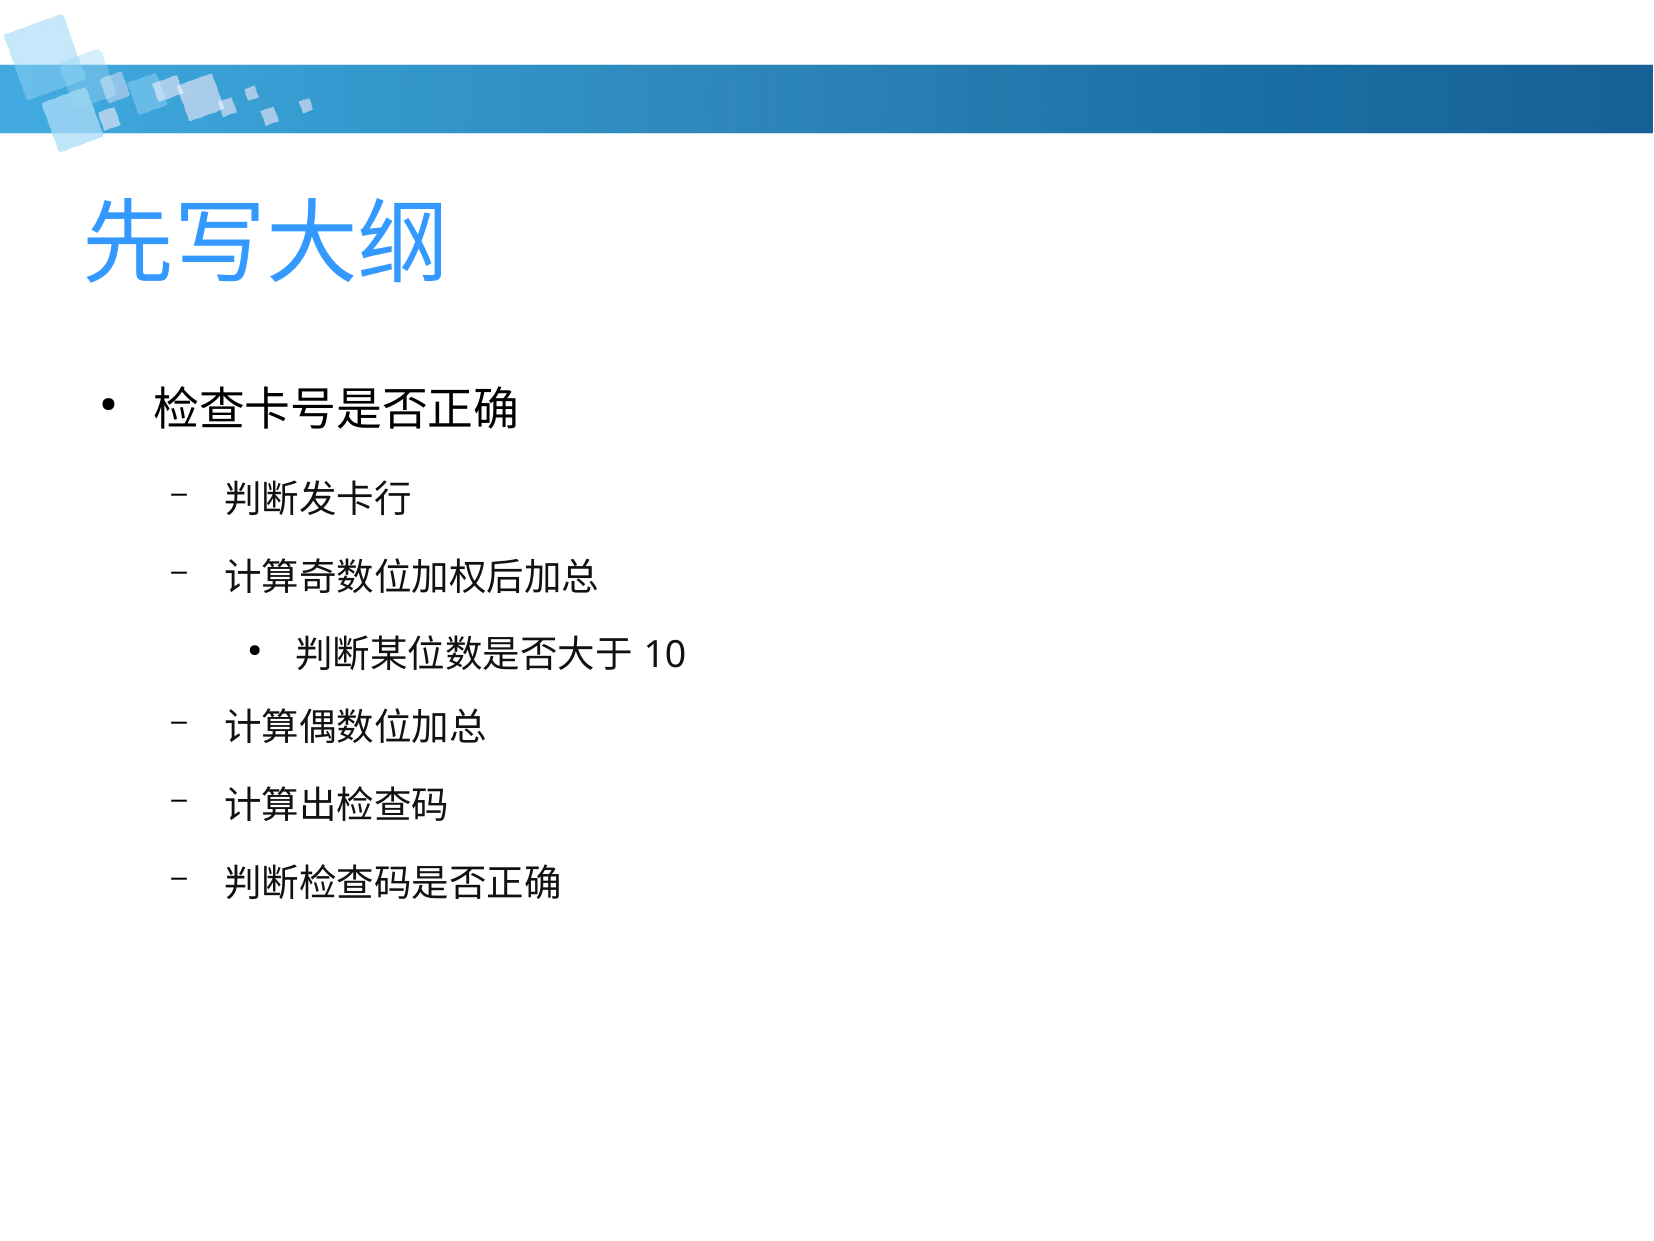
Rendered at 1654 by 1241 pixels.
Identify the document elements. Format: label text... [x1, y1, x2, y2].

picture [0, 0, 1653, 1238]
list 检查卡号是否正确 判断发卡行 计算奇数位加权后加总 判断某位数是否大于10 计算偶数位加总 计算出检查码 判断检查码是否正确 [82, 372, 1571, 1093]
title 先写大纲 [82, 132, 1571, 340]
